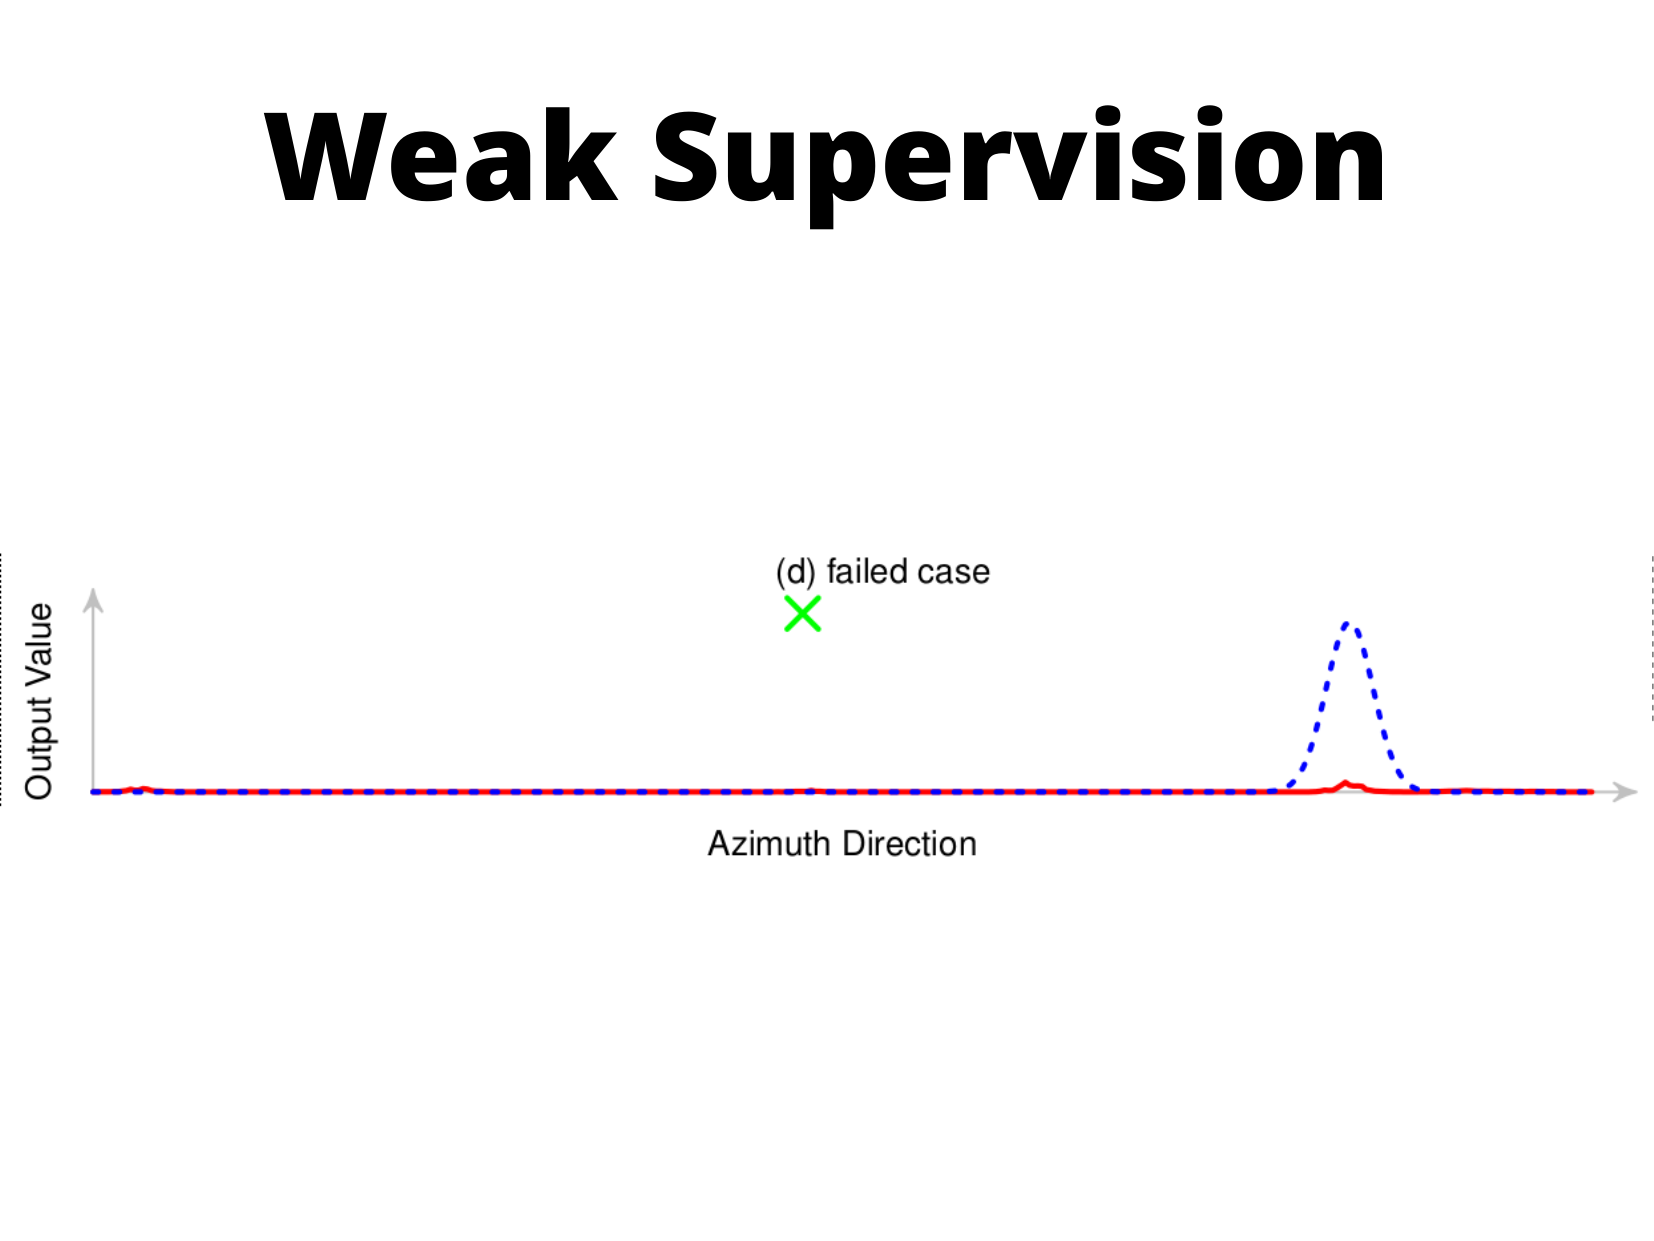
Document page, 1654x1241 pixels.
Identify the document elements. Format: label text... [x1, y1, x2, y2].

picture [0, 551, 1654, 875]
title Weak Supervision [82, 49, 1571, 257]
